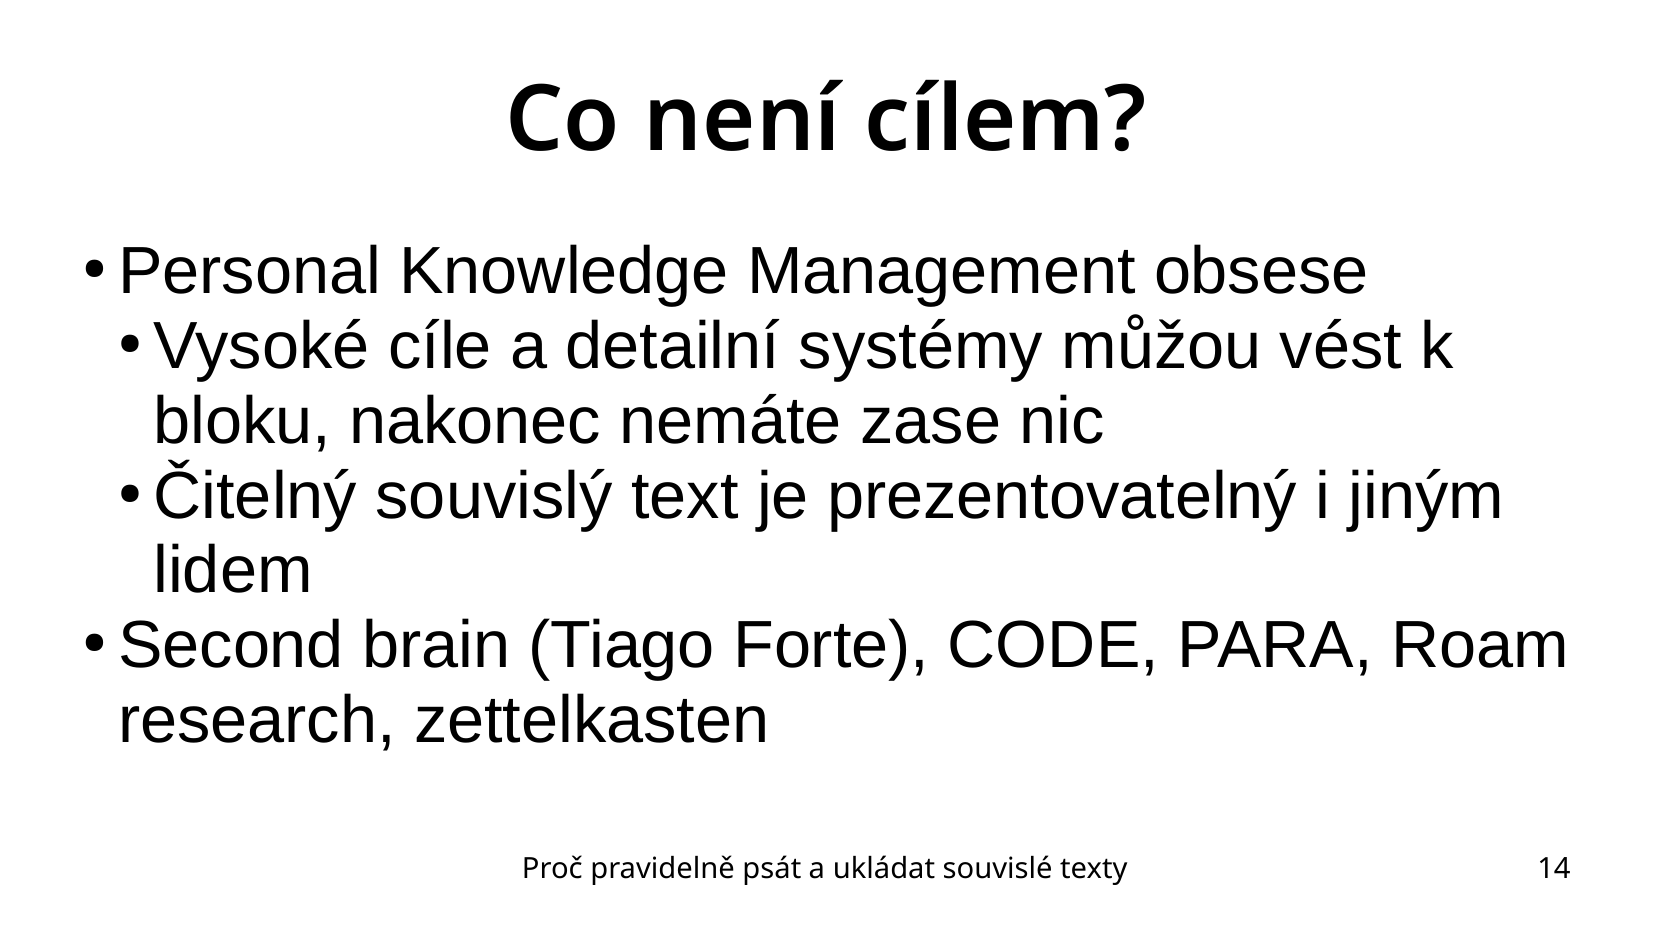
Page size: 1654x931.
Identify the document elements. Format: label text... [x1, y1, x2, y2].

title Co není cílem? [82, 37, 1571, 193]
subtitle Personal Knowledge Management obsese Vysoké cíle a detailní systémy můžou vést k bloku, nakonec nemáte zase nic Čitelný souvislý text je prezentovatelný i jiným lidem Second brain (Tiago Forte), CODE, PARA, Roam research, zettelkasten [82, 233, 1571, 757]
